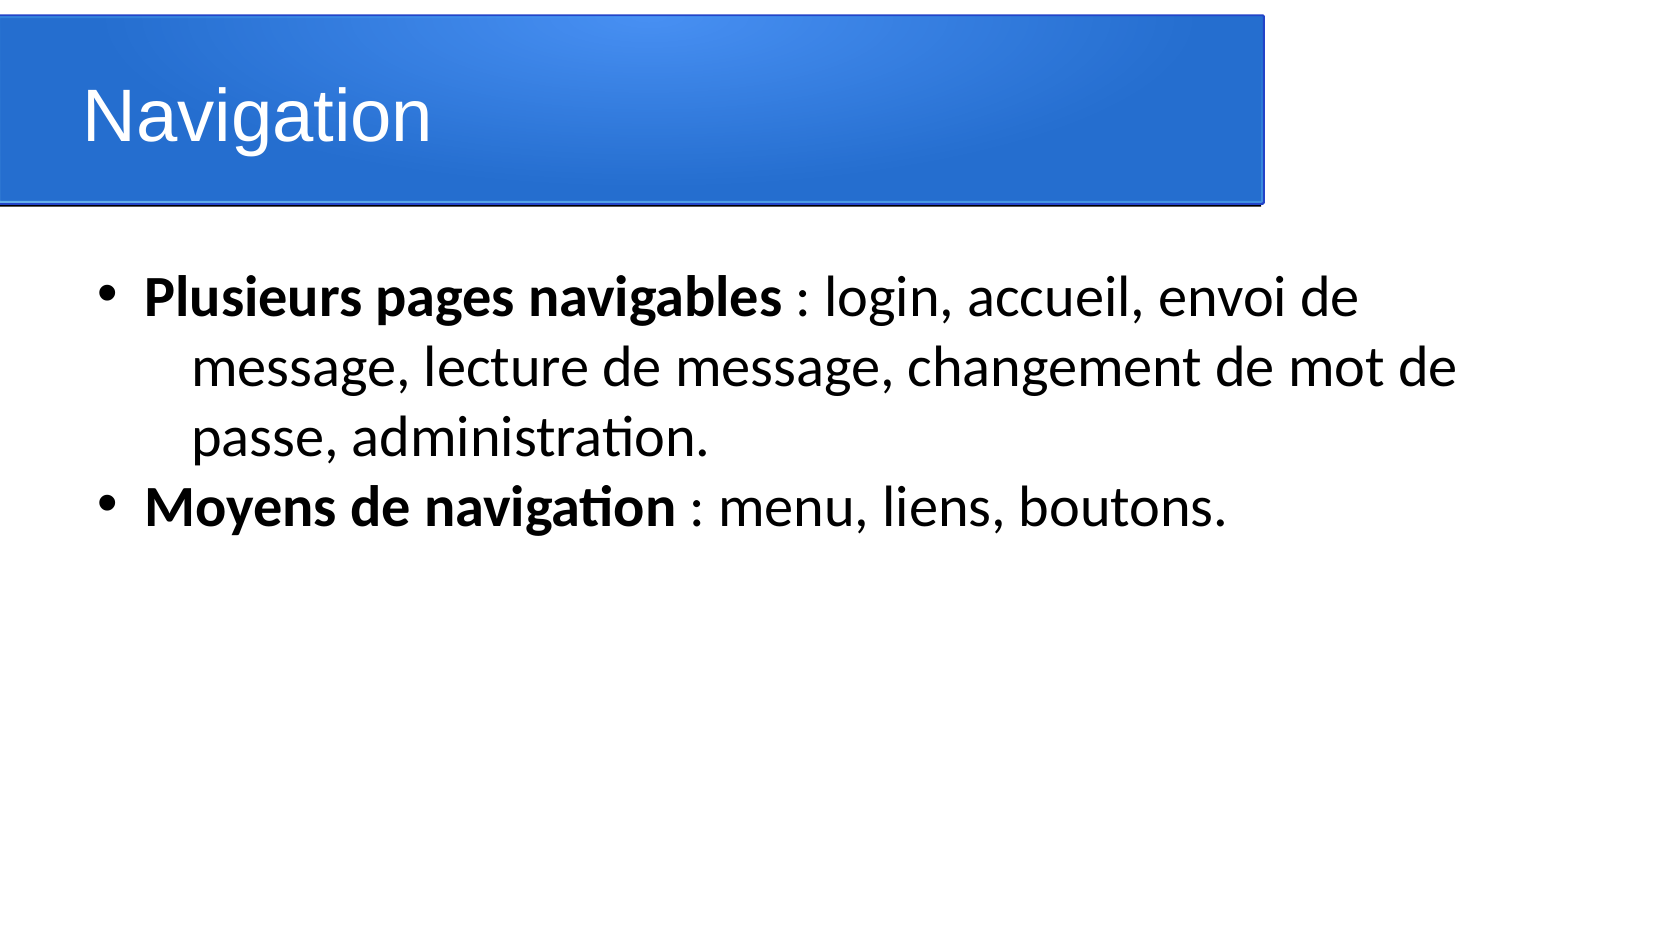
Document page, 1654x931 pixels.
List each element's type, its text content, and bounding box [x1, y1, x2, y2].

title Navigation [82, 35, 1235, 189]
text_box Plusieurs pages navigables : login, accueil, envoi de message, lecture de message, changement de mot de passe, administration. Moyens de navigation : menu, liens, boutons. [82, 250, 1571, 549]
